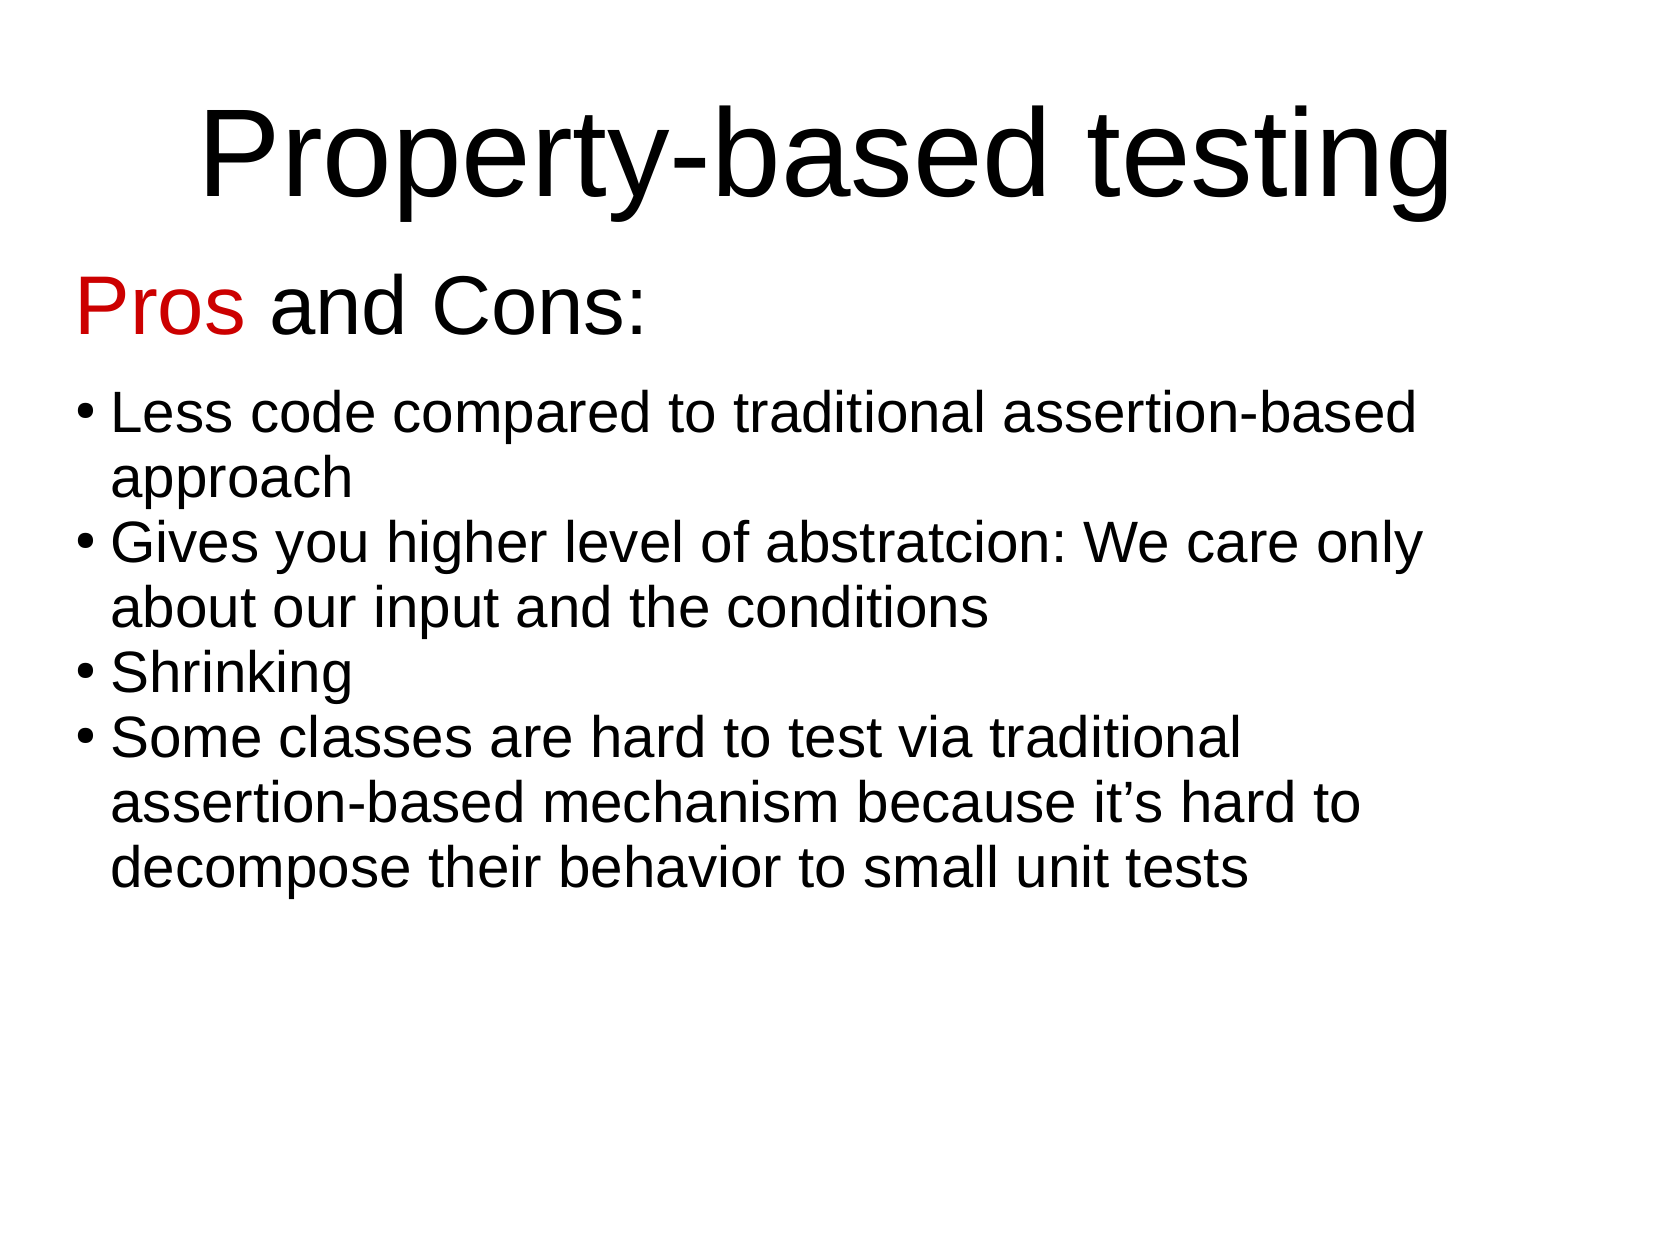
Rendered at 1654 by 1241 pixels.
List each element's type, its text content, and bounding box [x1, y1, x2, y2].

text_box Pros and Cons: [60, 252, 1066, 361]
title Property-based testing [82, 49, 1571, 257]
subtitle Less code compared to traditional assertion-based approach Gives you higher level of abstratcion: We care only about our input and the conditions Shrinking Some classes are hard to test via traditional assertion-based mechanism because it’s hard to decompose their behavior to small unit tests [75, 379, 1501, 901]
